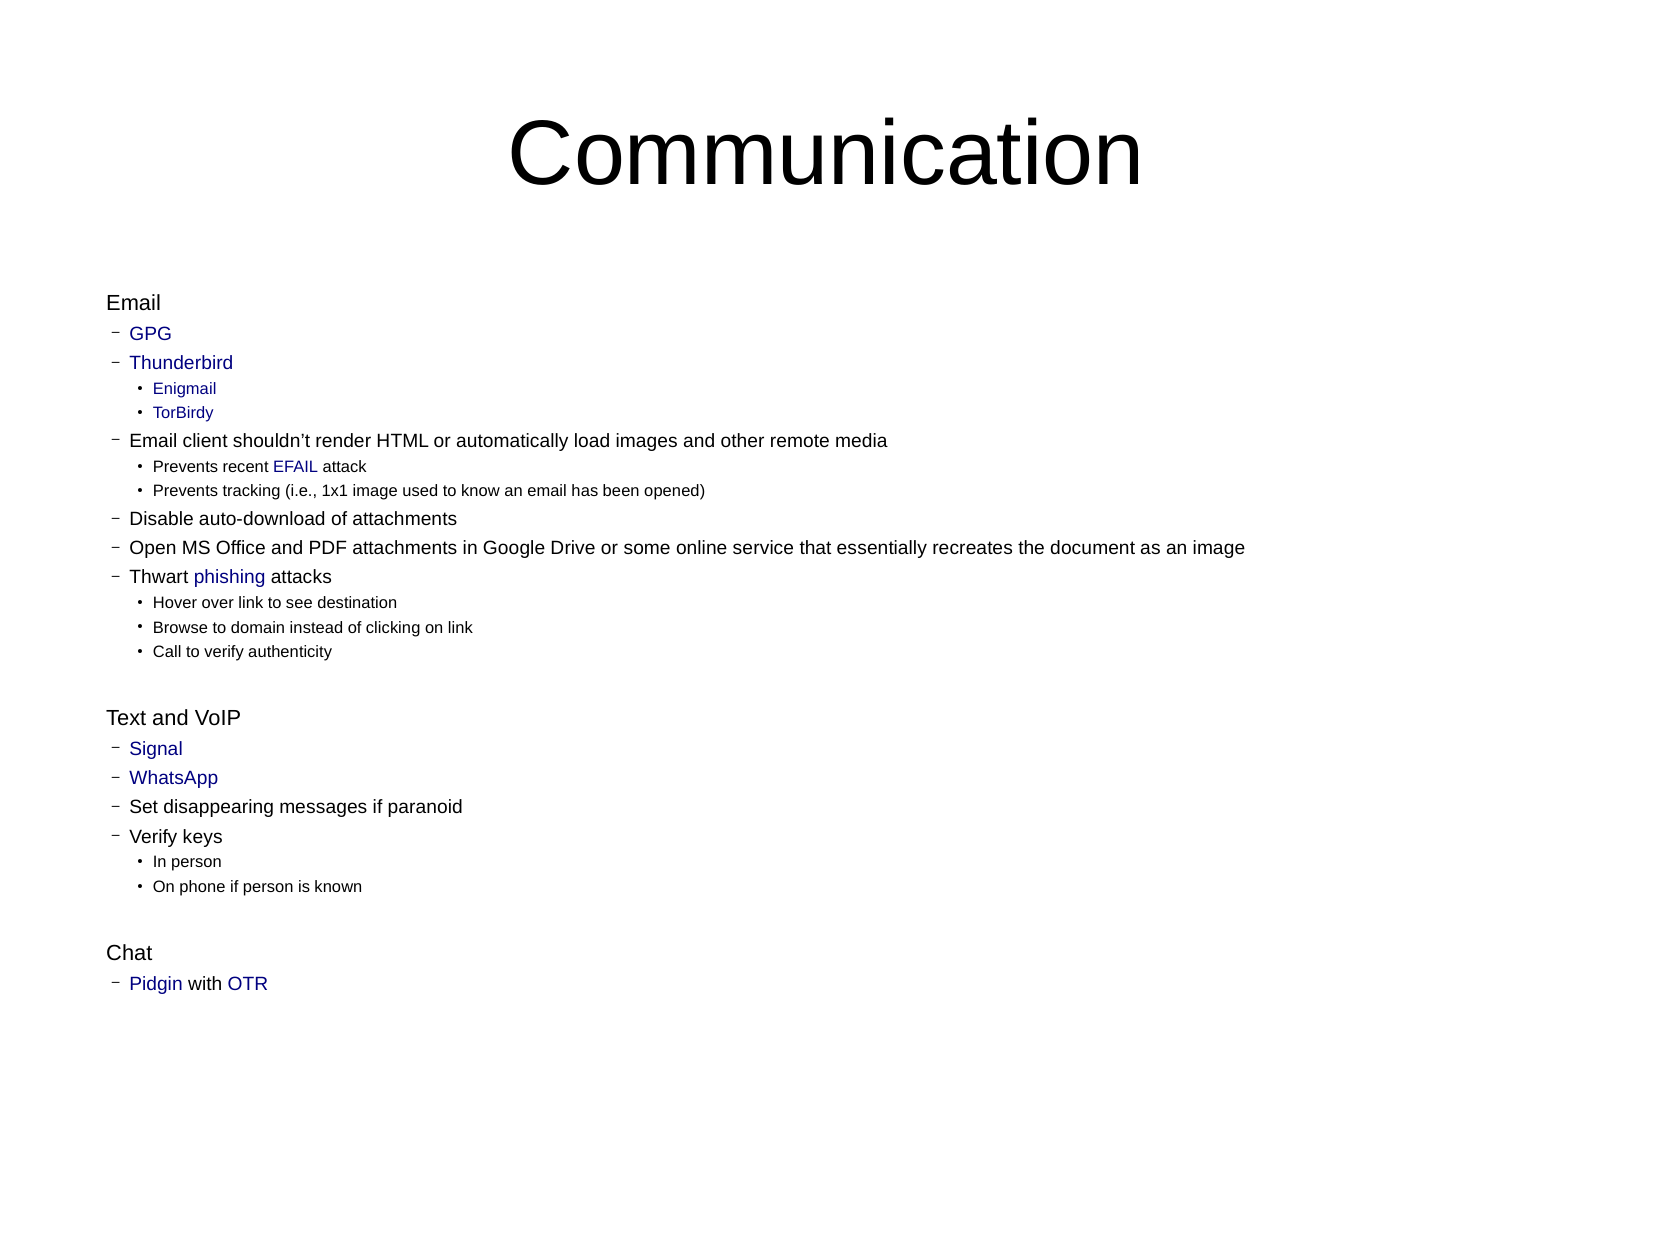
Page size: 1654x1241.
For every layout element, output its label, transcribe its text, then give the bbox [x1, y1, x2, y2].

title Communication [82, 49, 1571, 257]
list Email GPG Thunderbird Enigmail TorBirdy Email client shouldn’t render HTML or automatically load images and other remote media Prevents recent EFAIL attack Prevents tracking (i.e., 1x1 image used to know an email has been opened) Disable auto-download of attachments Open MS Office and PDF attachments in Google Drive or some online service that essentially recreates the document as an image Thwart phishing attacks Hover over link to see destination Browse to domain instead of clicking on link Call to verify authenticity Text and VoIP Signal WhatsApp Set disappearing messages if paranoid Verify keys In person On phone if person is known Chat Pidgin with OTR [82, 290, 1571, 1010]
